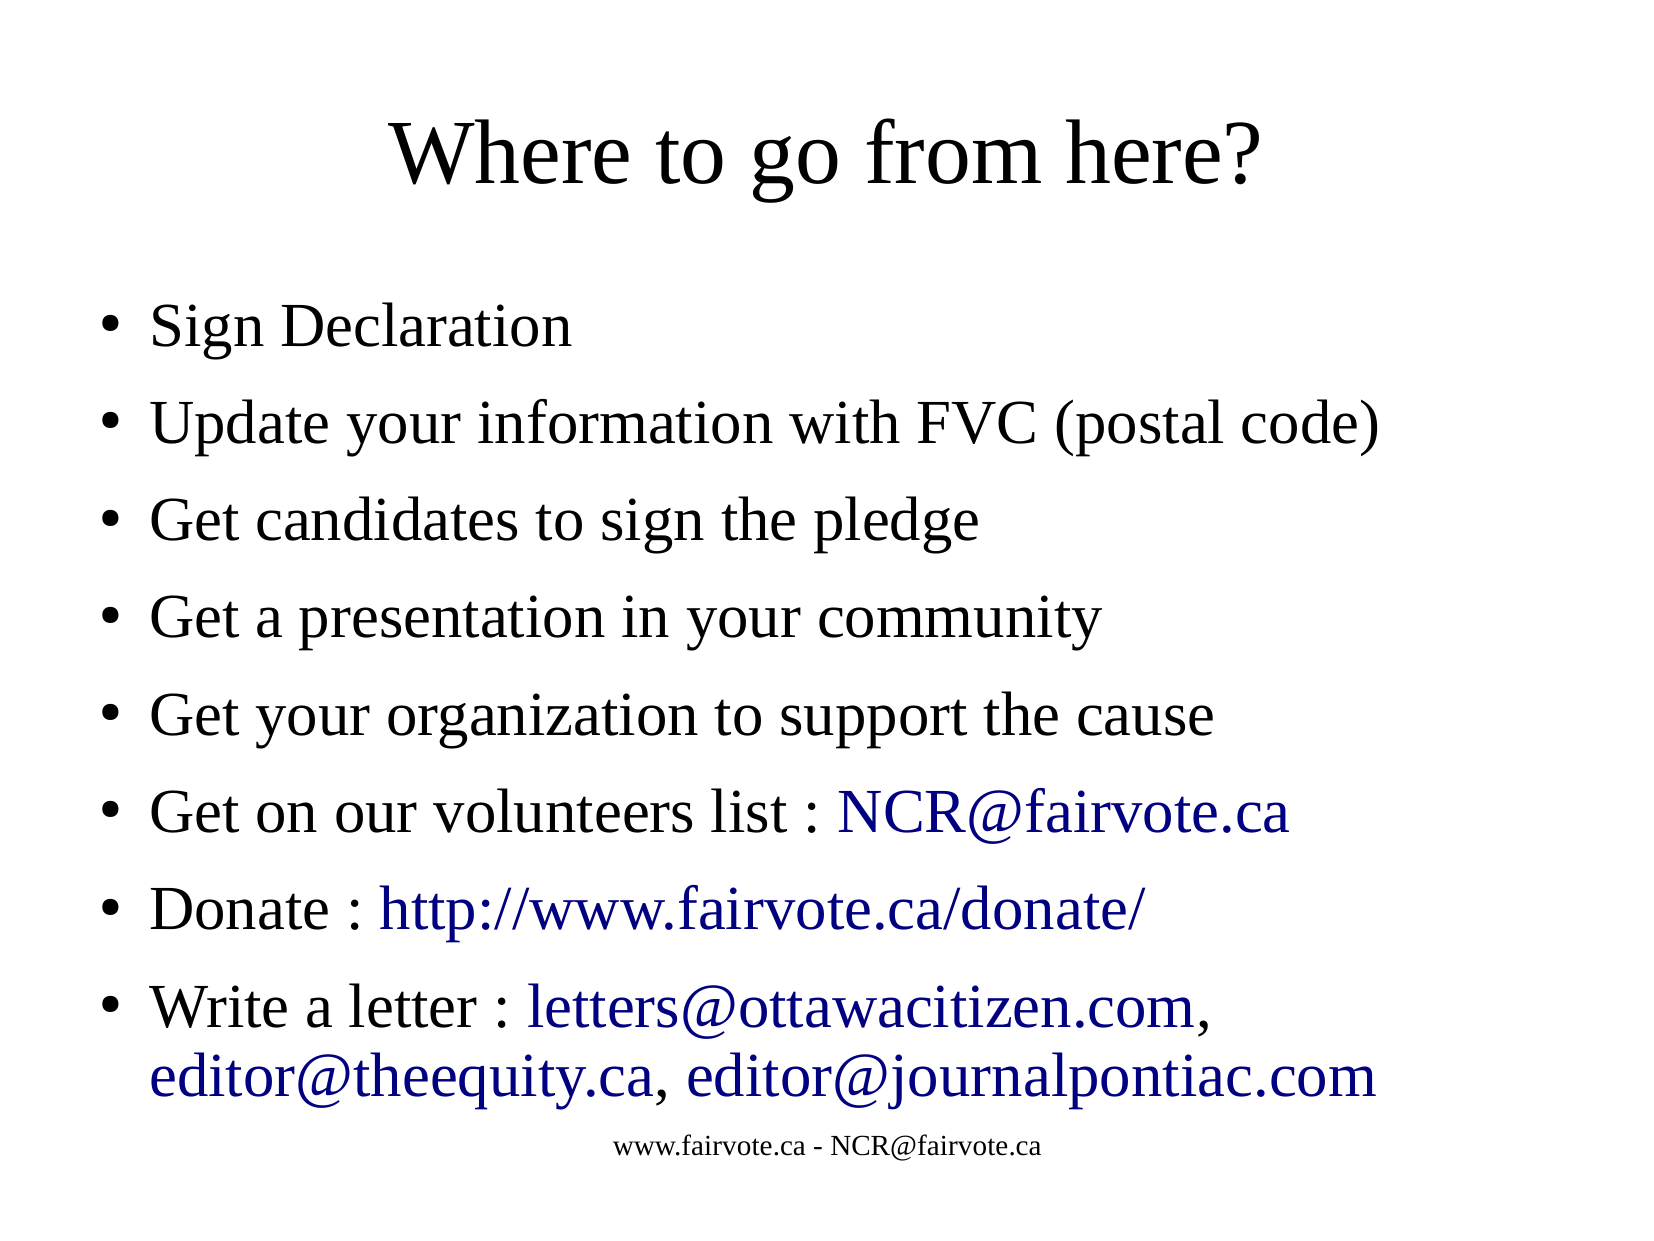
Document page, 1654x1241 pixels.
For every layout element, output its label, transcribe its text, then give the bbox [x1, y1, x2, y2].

title Where to go from here? [82, 49, 1571, 257]
list Sign Declaration Update your information with FVC (postal code) Get candidates to sign the pledge Get a presentation in your community Get your organization to support the cause Get on our volunteers list : NCR@fairvote.ca Donate : http://www.fairvote.ca/donate/ Write a letter : letters@ottawacitizen.com, editor@theequity.ca, editor@journalpontiac.com [82, 290, 1538, 1111]
